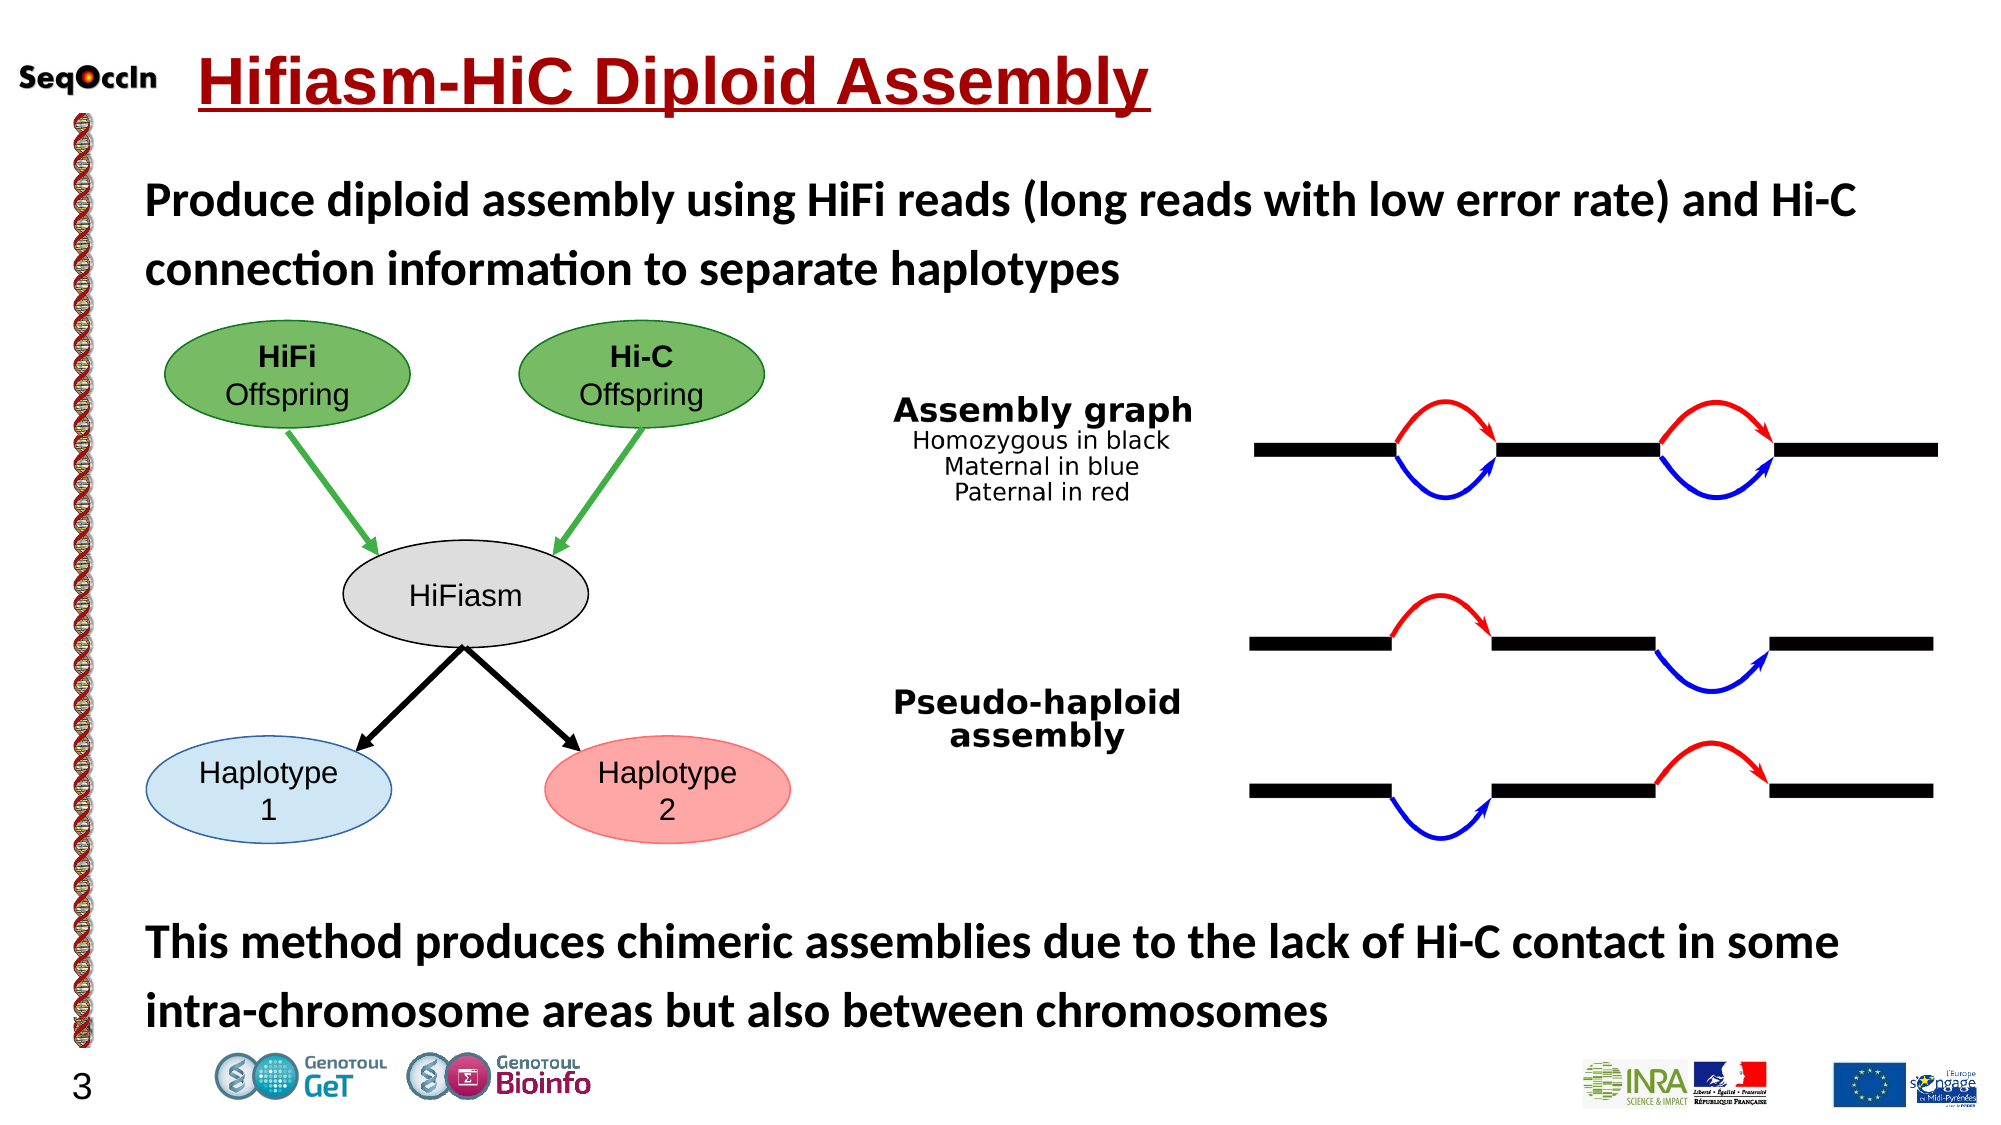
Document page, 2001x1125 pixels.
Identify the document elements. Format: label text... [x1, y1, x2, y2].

picture [1581, 1059, 1689, 1109]
text_box Haplotype2 [545, 735, 791, 844]
picture [13, 58, 162, 99]
text_box Produce diploid assembly using HiFi reads (long reads with low error rate) and Hi-C connection information to separate haplotypes [133, 152, 1953, 296]
picture [893, 396, 1938, 841]
picture [1832, 1061, 1983, 1111]
picture [208, 1046, 392, 1106]
text_box Hifiasm-HiC Diploid Assembly [183, 30, 1837, 152]
picture [400, 1046, 597, 1106]
text_box Haplotype1 [146, 735, 392, 844]
text_box HiFi Offspring [164, 320, 411, 428]
text_box HiFiasm [343, 540, 589, 648]
text_box Hi-C Offspring [519, 320, 765, 428]
picture [1693, 1060, 1767, 1105]
text_box This method produces chimeric assemblies due to the lack of Hi-C contact in some intra-chromosome areas but also between chromosomes [133, 894, 1968, 1038]
picture [74, 113, 91, 1048]
